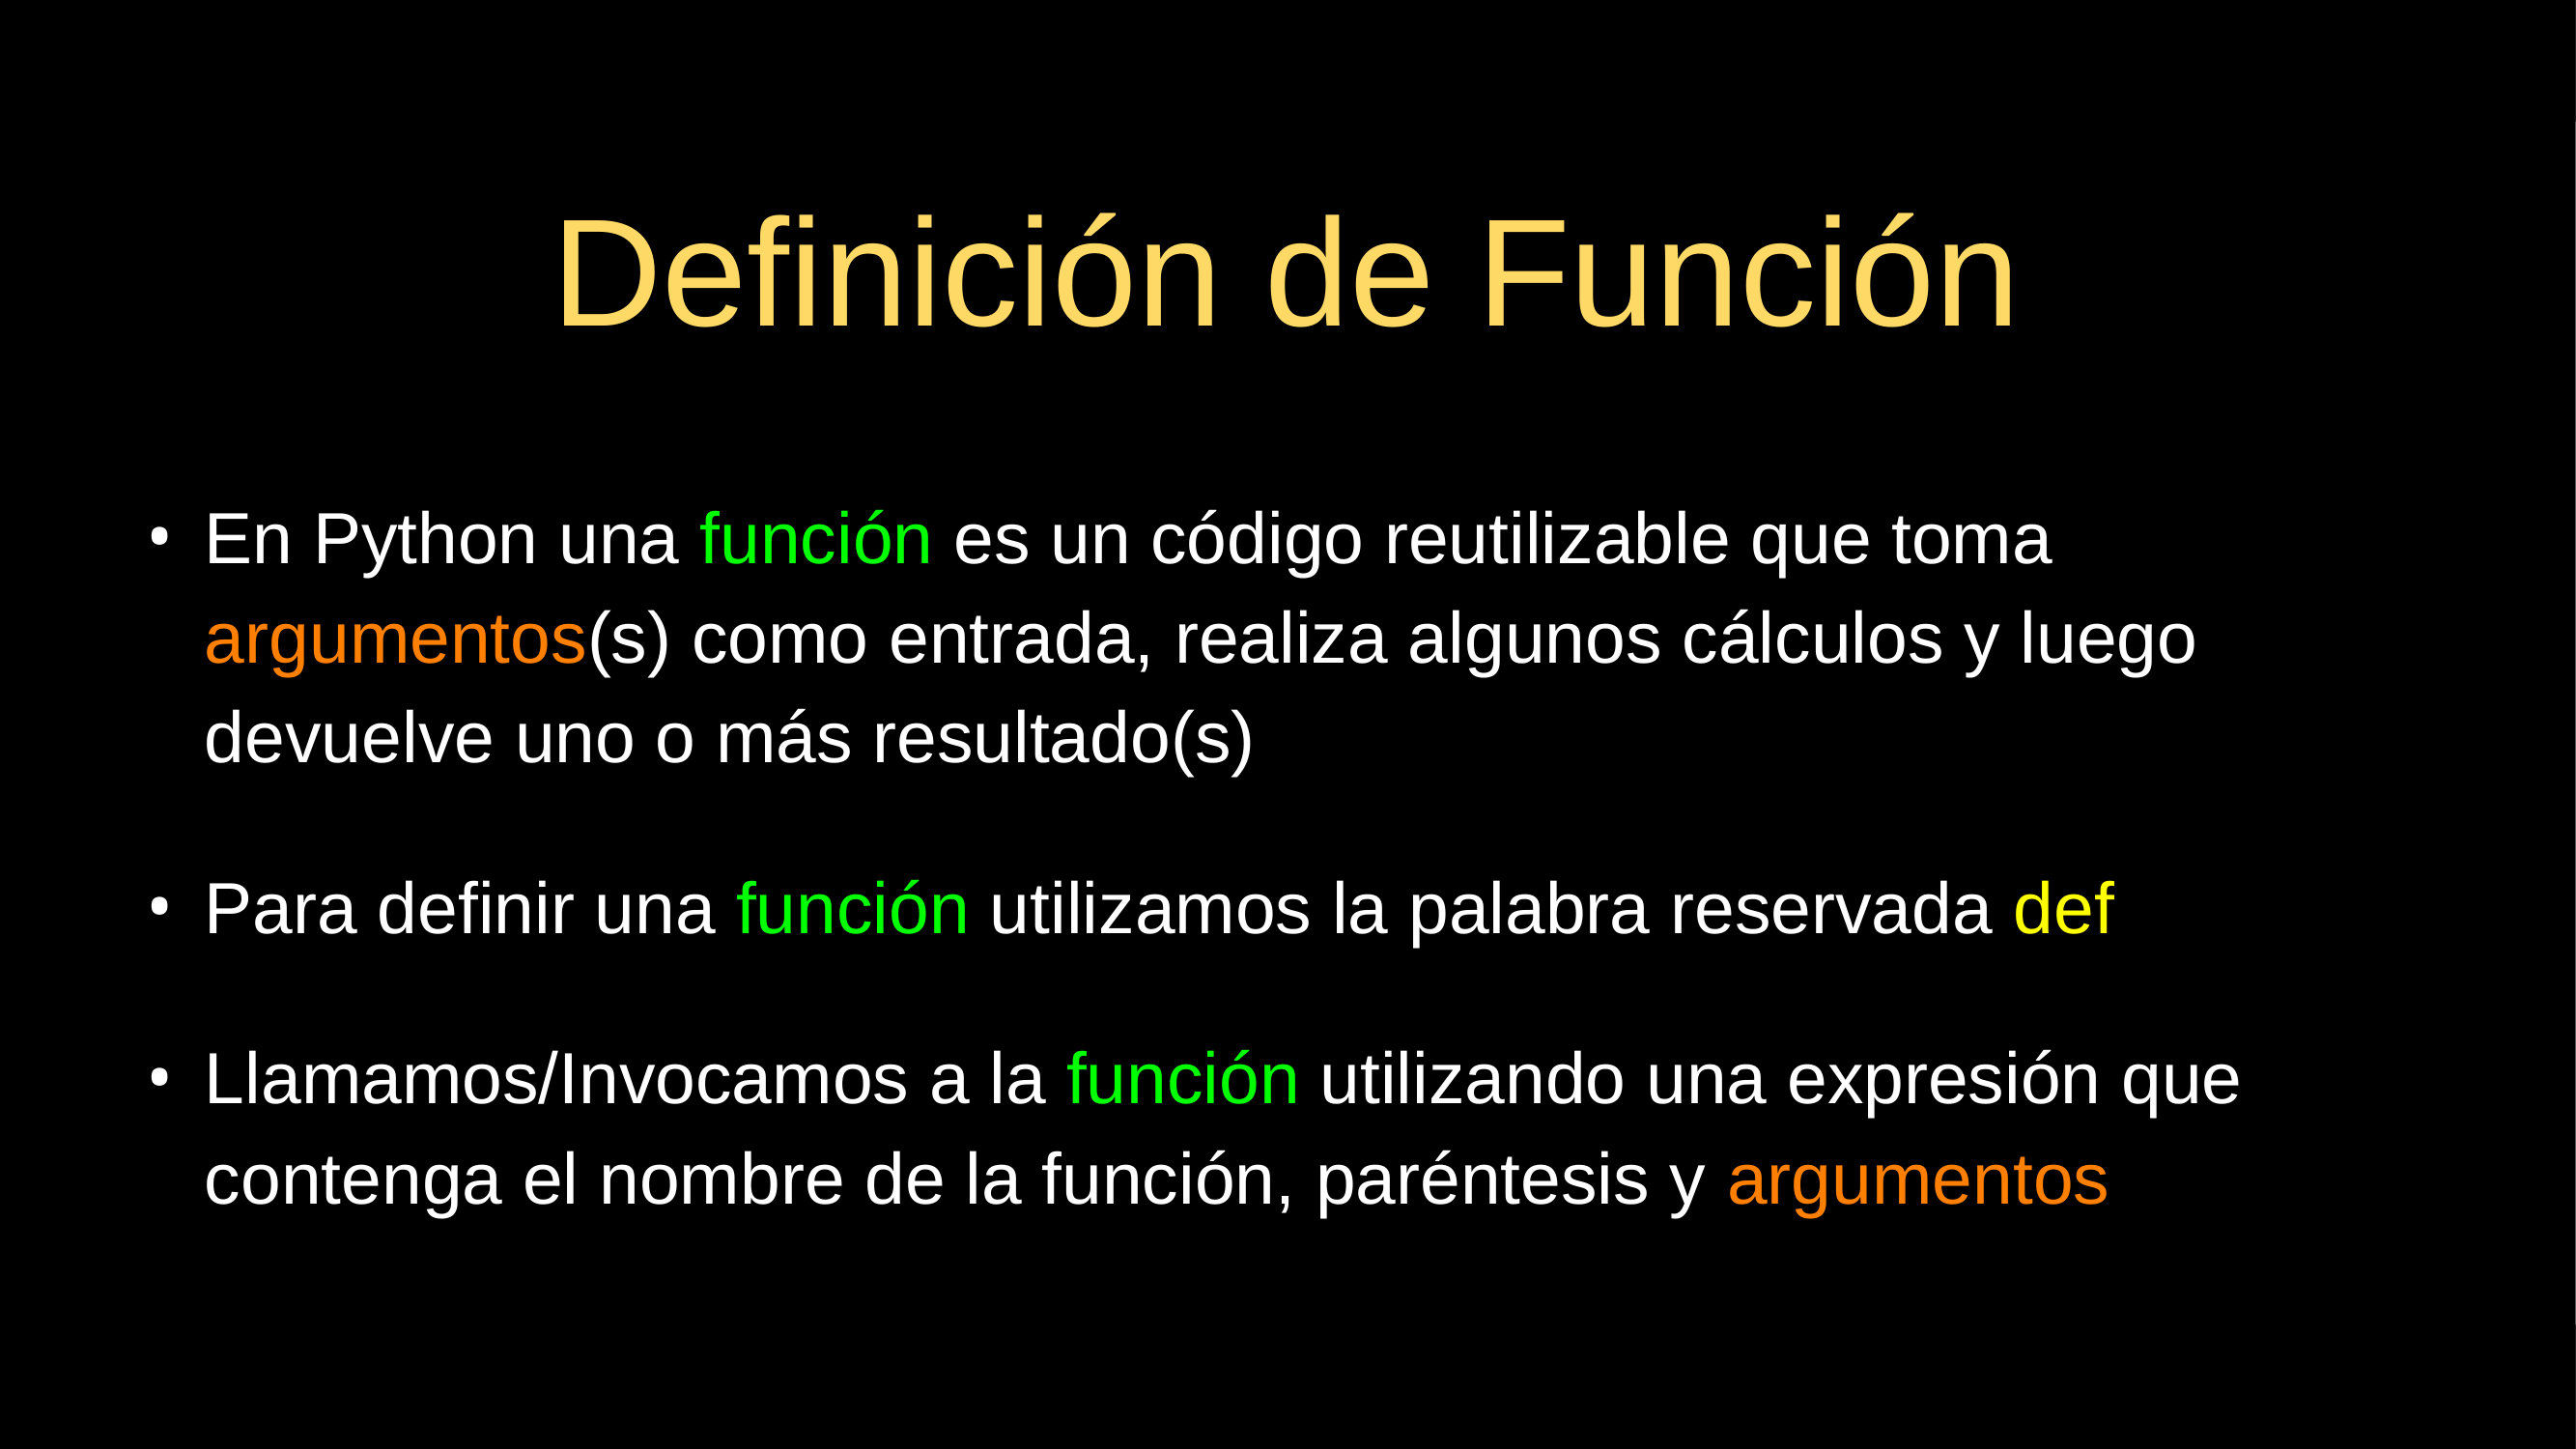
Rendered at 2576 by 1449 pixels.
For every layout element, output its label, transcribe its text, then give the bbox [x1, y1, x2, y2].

title Definición de Función [183, 127, 2391, 399]
list En Python una función es un código reutilizable que toma argumentos(s) como entrada, realiza algunos cálculos y luego devuelve uno o más resultado(s) Para definir una función utilizamos la palabra reservada def Llamamos/Invocamos a la función utilizando una expresión que contenga el nombre de la función, paréntesis y argumentos [79, 399, 2430, 1297]
